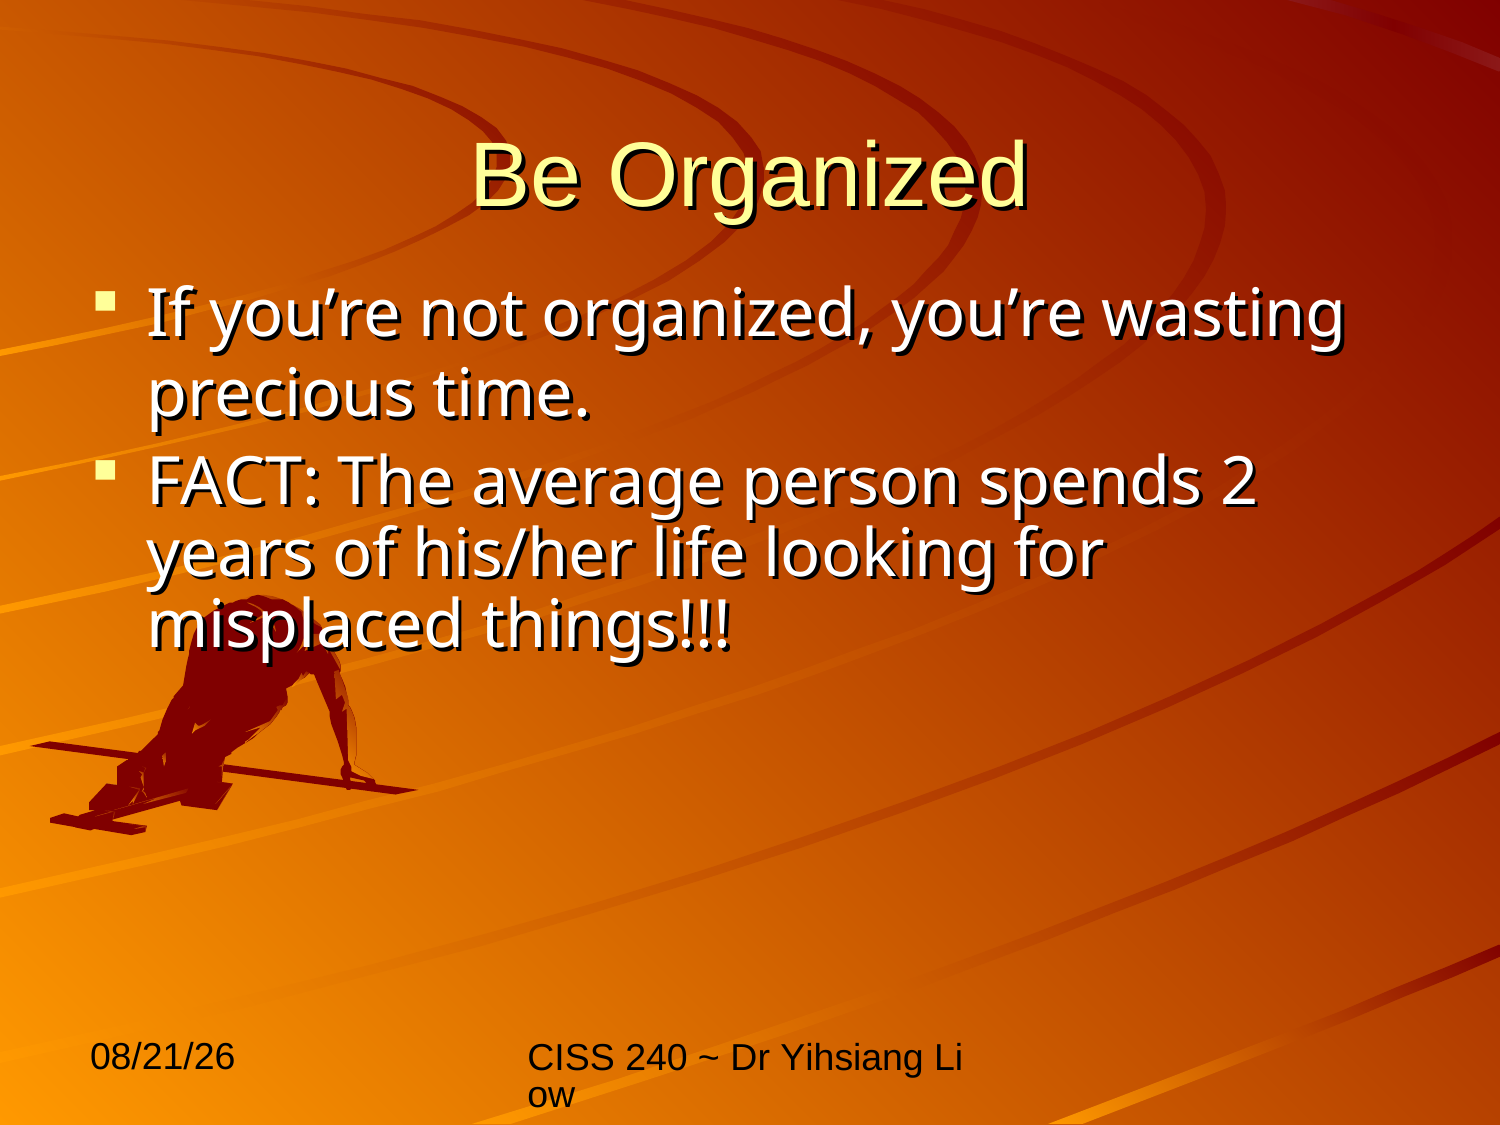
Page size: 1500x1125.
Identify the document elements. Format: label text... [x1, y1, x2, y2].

list If you’re not organized, you’re wasting precious time. FACT: The average person spends 2 years of his/her life looking for misplaced things!!! [75, 262, 1426, 1006]
title Be Organized [75, 25, 1426, 233]
